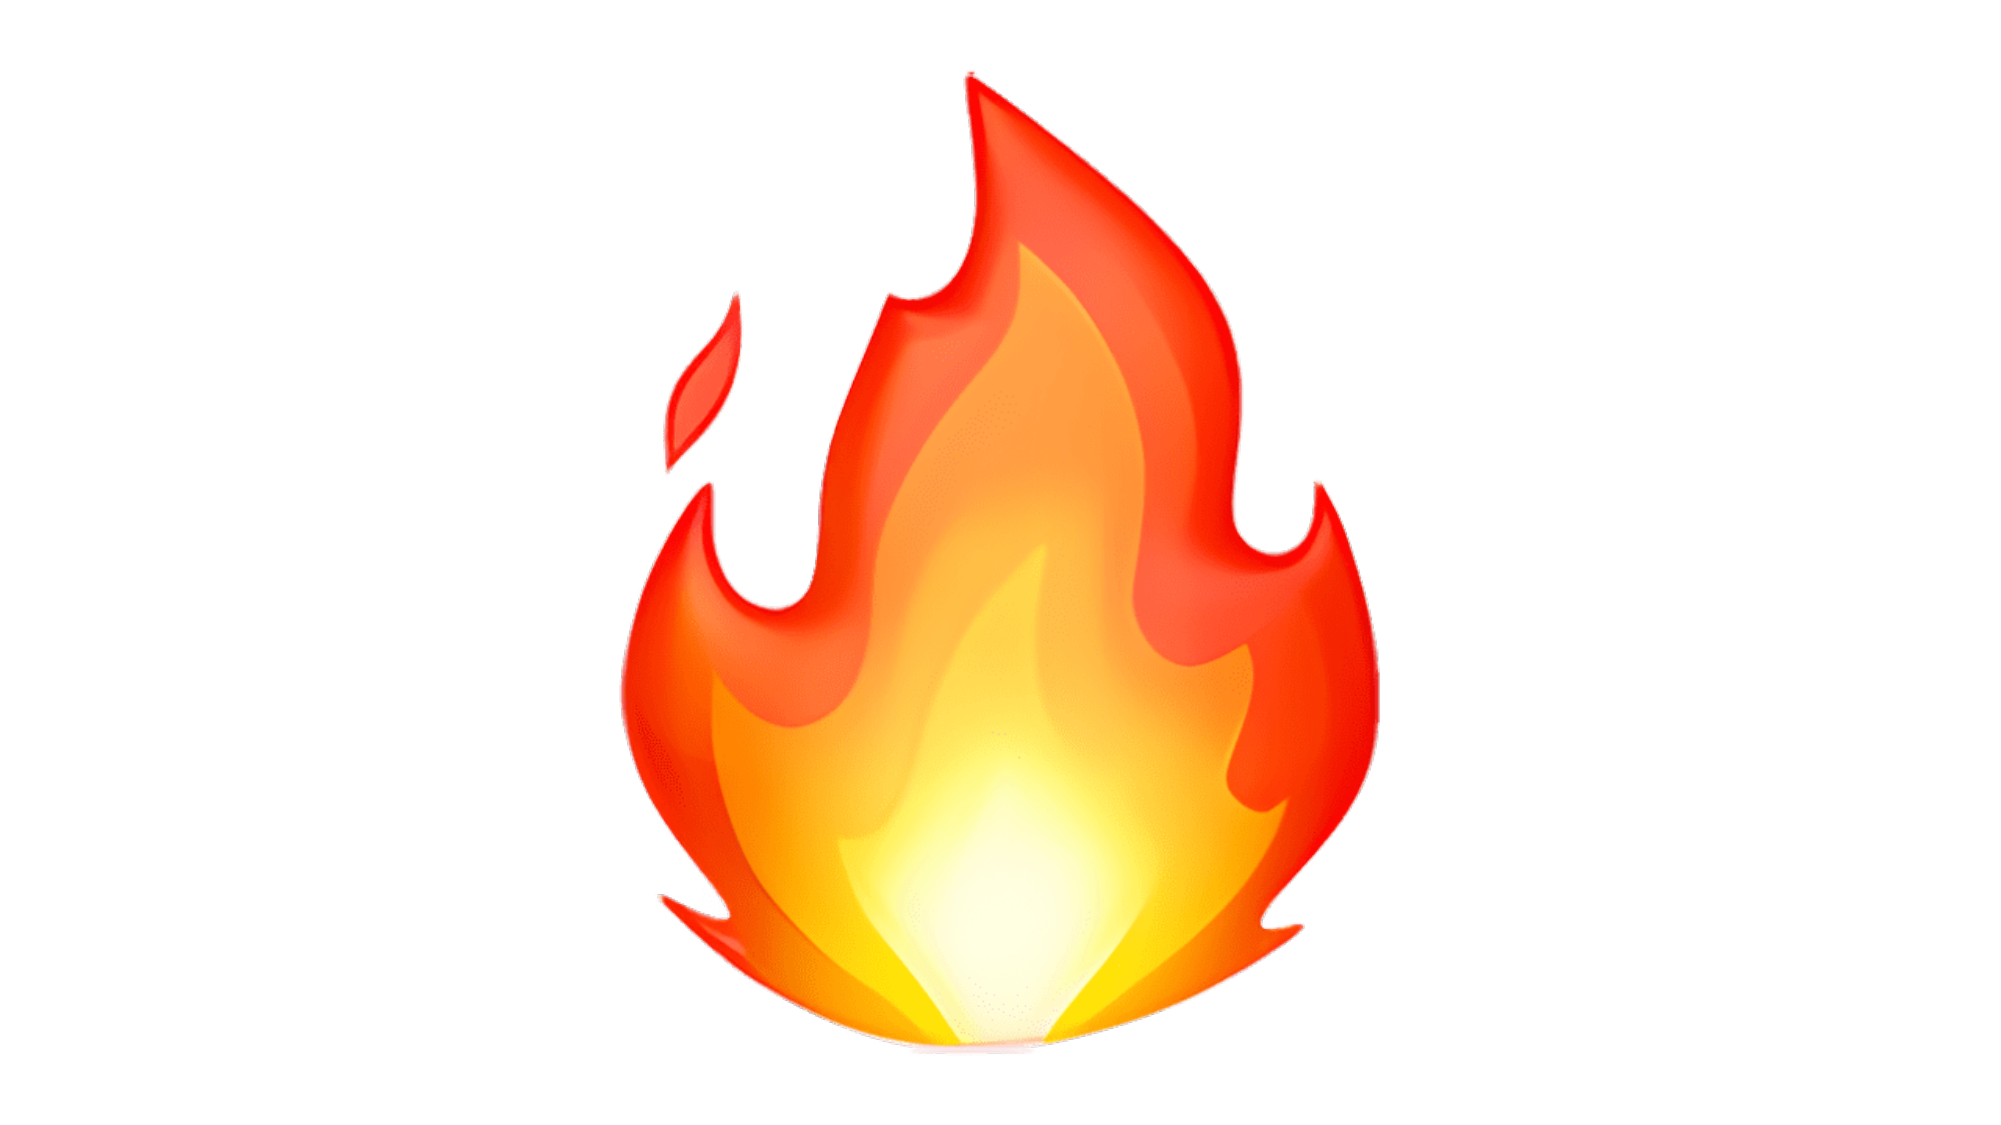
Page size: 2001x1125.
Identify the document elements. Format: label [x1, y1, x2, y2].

picture [62, 35, 1938, 1090]
